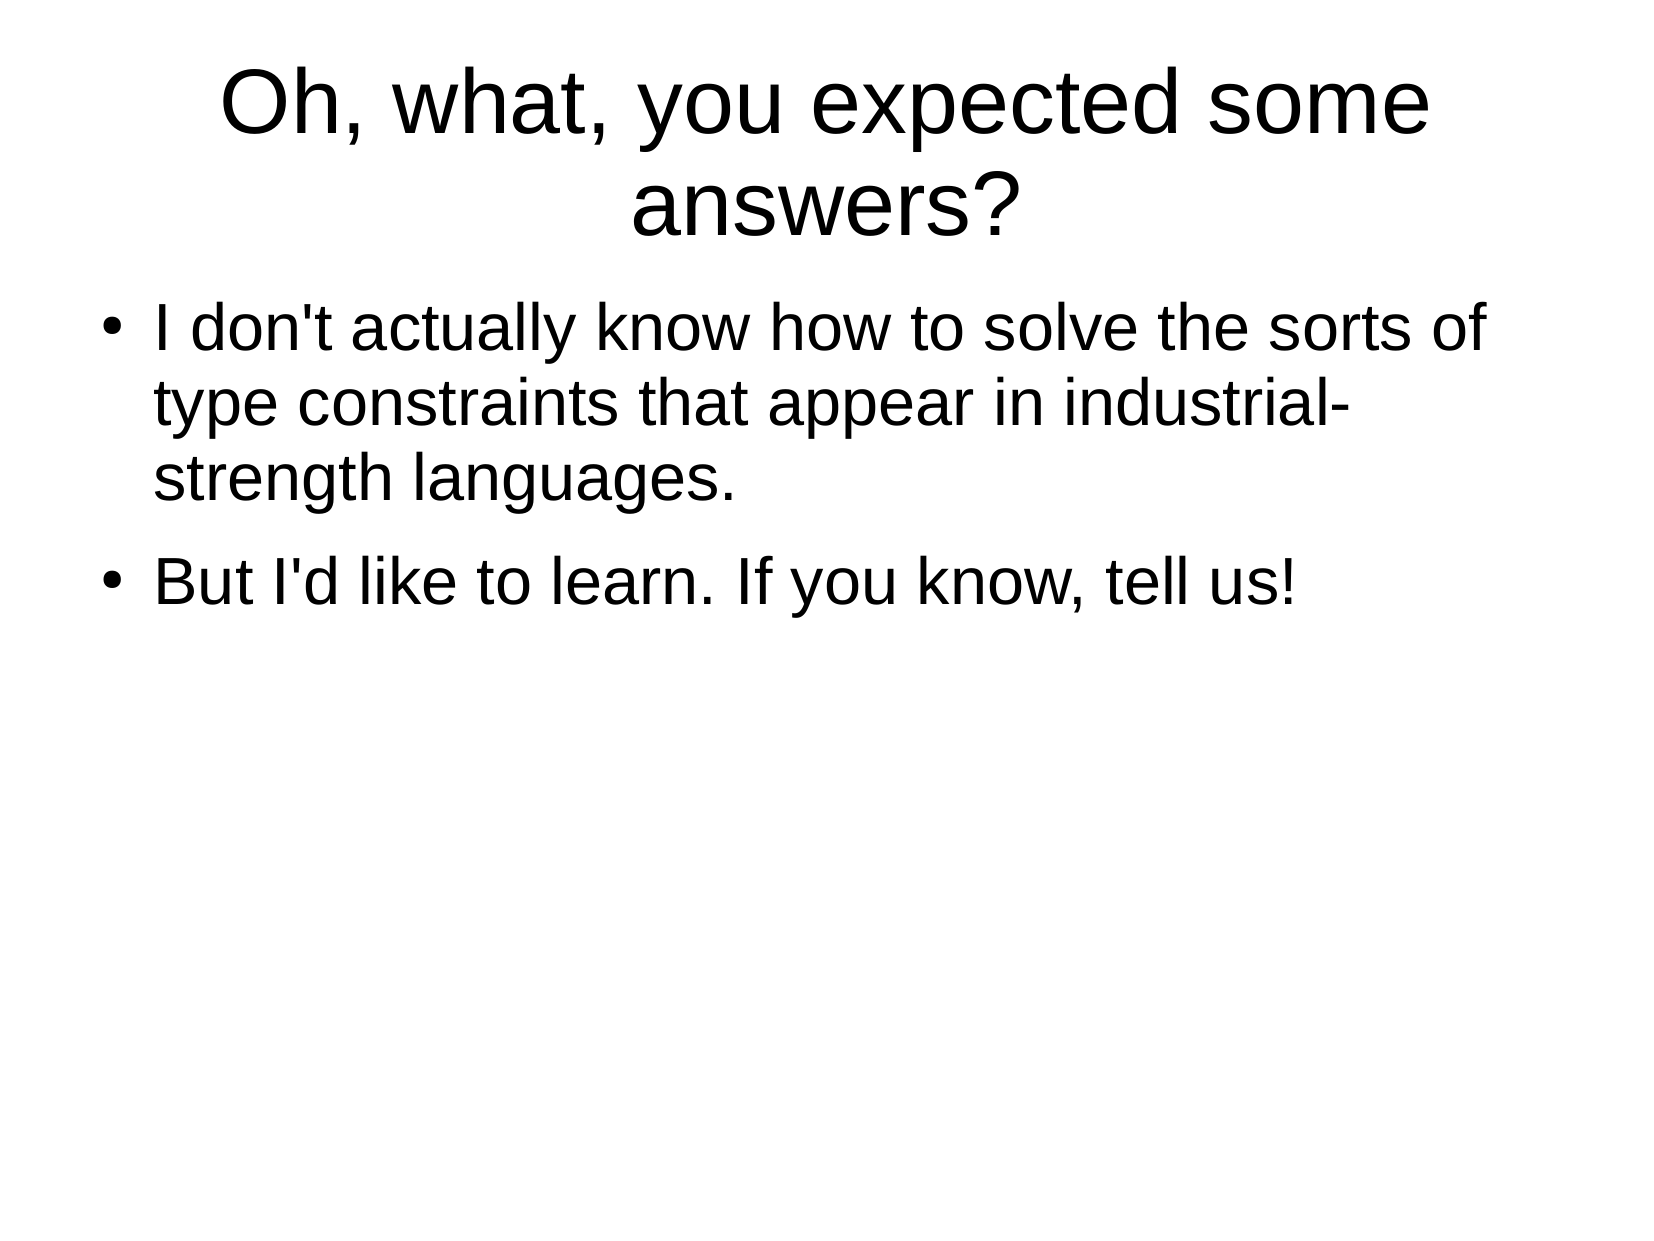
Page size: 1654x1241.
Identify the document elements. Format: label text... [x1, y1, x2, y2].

list I don't actually know how to solve the sorts of type constraints that appear in industrial-strength languages. But I'd like to learn. If you know, tell us! [82, 290, 1571, 1109]
title Oh, what, you expected some answers? [82, 49, 1571, 257]
